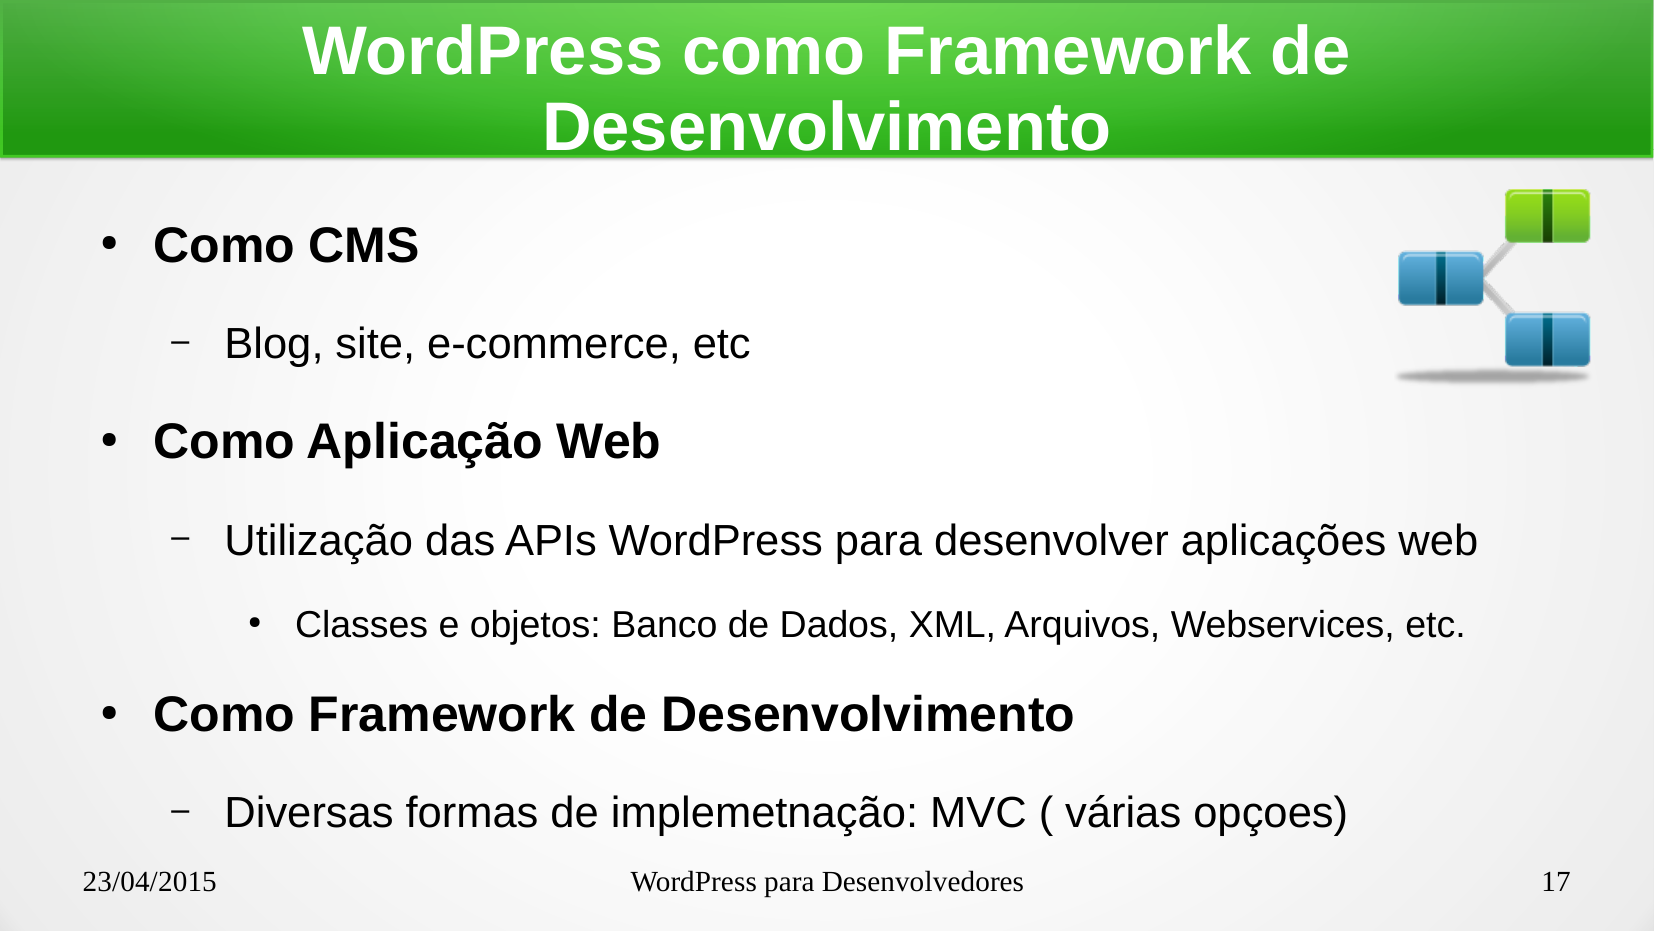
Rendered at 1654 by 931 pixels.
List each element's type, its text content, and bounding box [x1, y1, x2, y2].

list Como CMS Blog, site, e-commerce, etc Como Aplicação Web Utilização das APIs WordPress para desenvolver aplicações web Classes e objetos: Banco de Dados, XML, Arquivos, Webservices, etc. Como Framework de Desenvolvimento Diversas formas de implemetnação: MVC ( várias opçoes) [82, 188, 1642, 839]
picture [1394, 188, 1595, 389]
title WordPress como Framework de Desenvolvimento [82, 11, 1571, 166]
